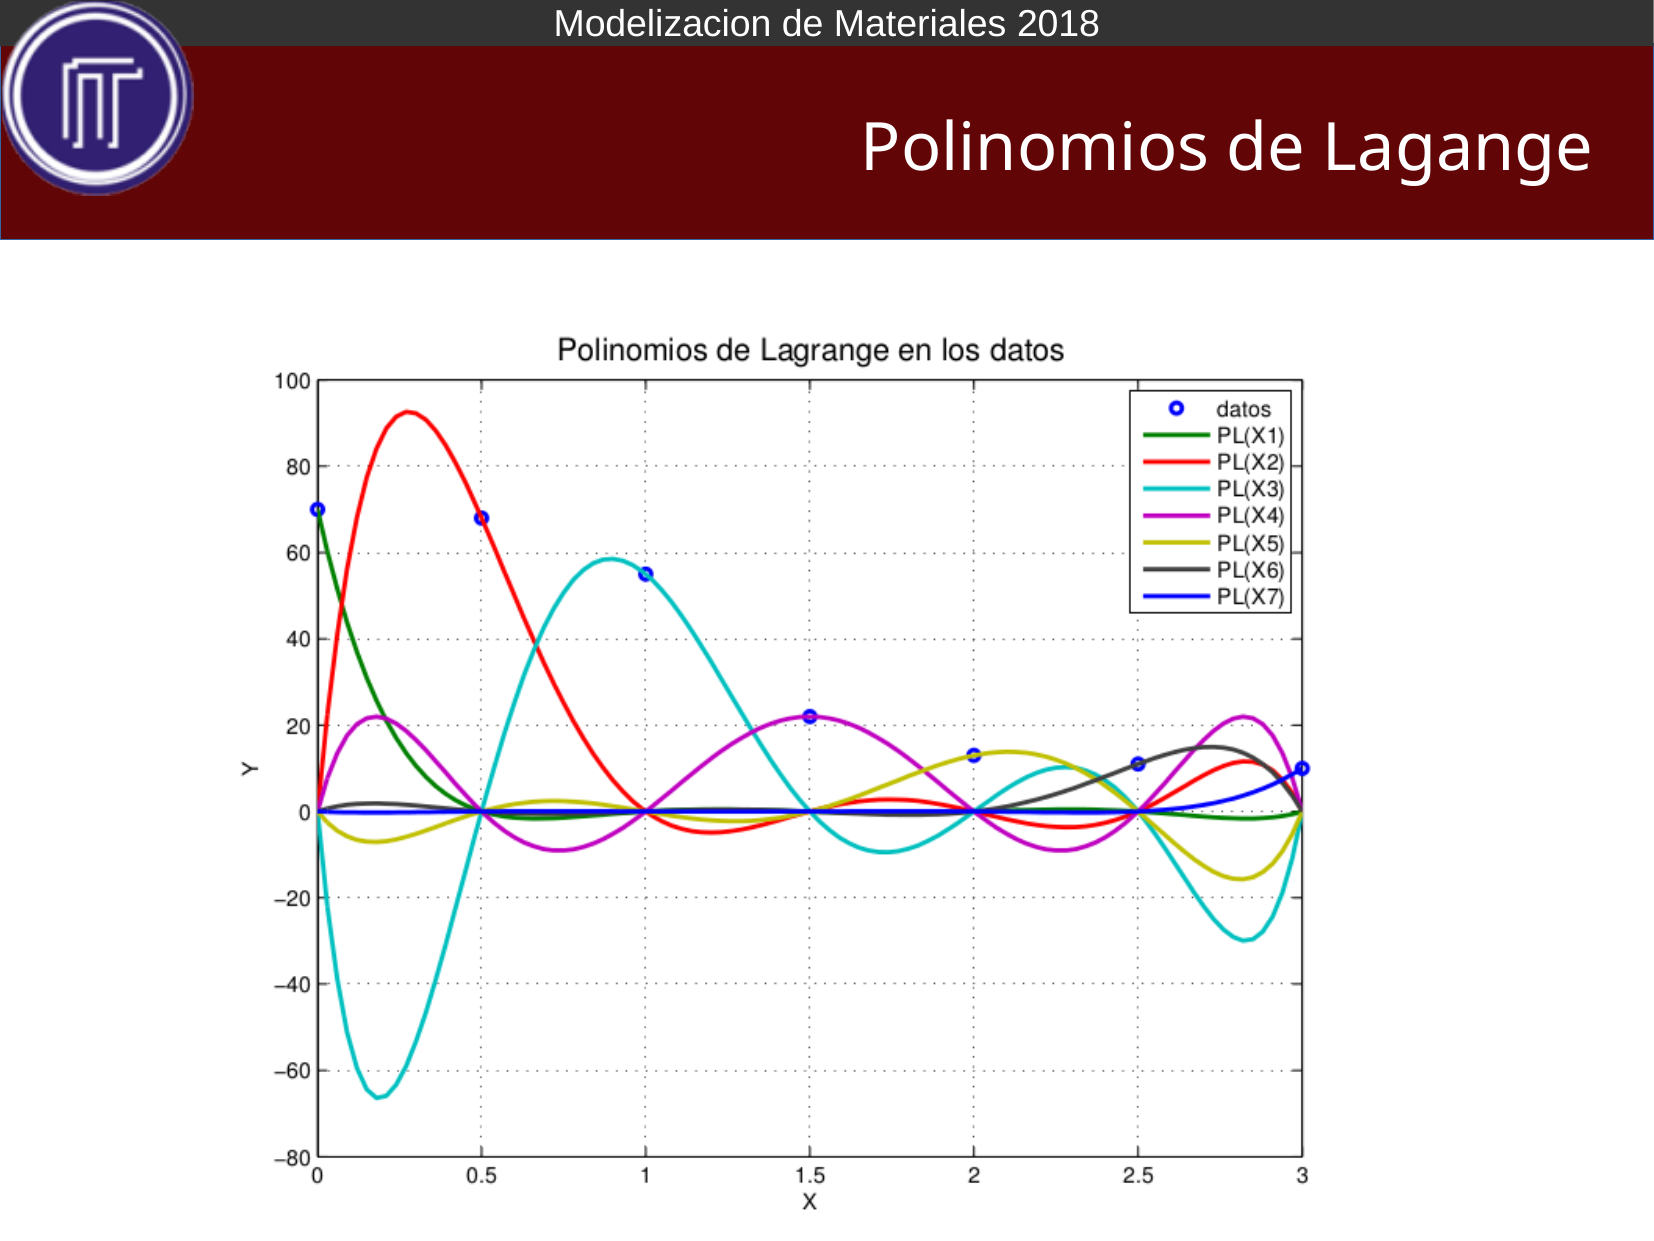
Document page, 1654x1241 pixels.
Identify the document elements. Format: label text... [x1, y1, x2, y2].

picture [0, 0, 194, 196]
title Polinomios de Lagange [41, 70, 1654, 218]
picture [238, 323, 1339, 1219]
